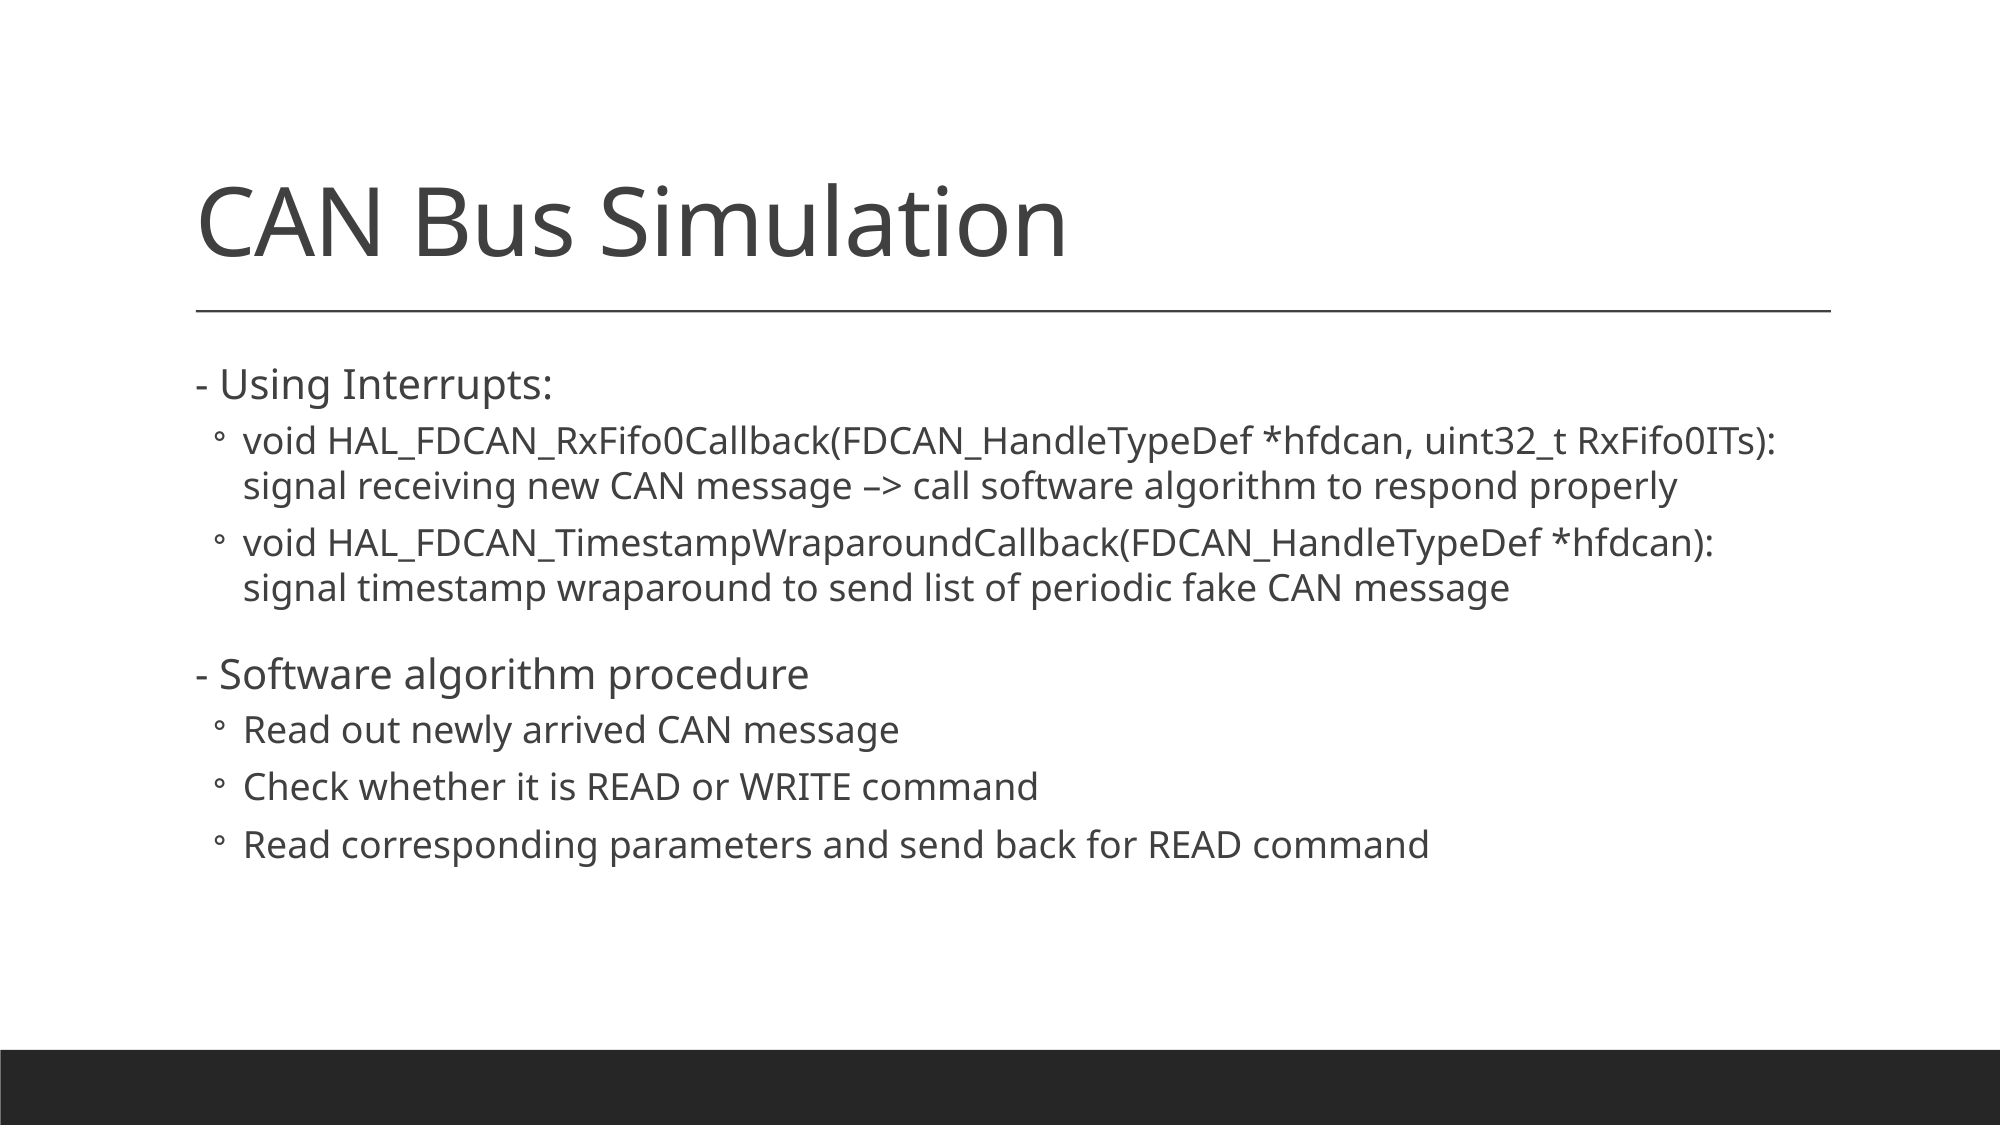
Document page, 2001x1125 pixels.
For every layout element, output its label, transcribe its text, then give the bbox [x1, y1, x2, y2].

title CAN Bus Simulation [180, 47, 1830, 285]
list - Using Interrupts: void HAL_FDCAN_RxFifo0Callback(FDCAN_HandleTypeDef *hfdcan, uint32_t RxFifo0ITs): signal receiving new CAN message –> call software algorithm to respond properly void HAL_FDCAN_TimestampWraparoundCallback(FDCAN_HandleTypeDef *hfdcan): signal timestamp wraparound to send list of periodic fake CAN message - Software algorithm procedure Read out newly arrived CAN message Check whether it is READ or WRITE command Read corresponding parameters and send back for READ command [180, 345, 1830, 963]
